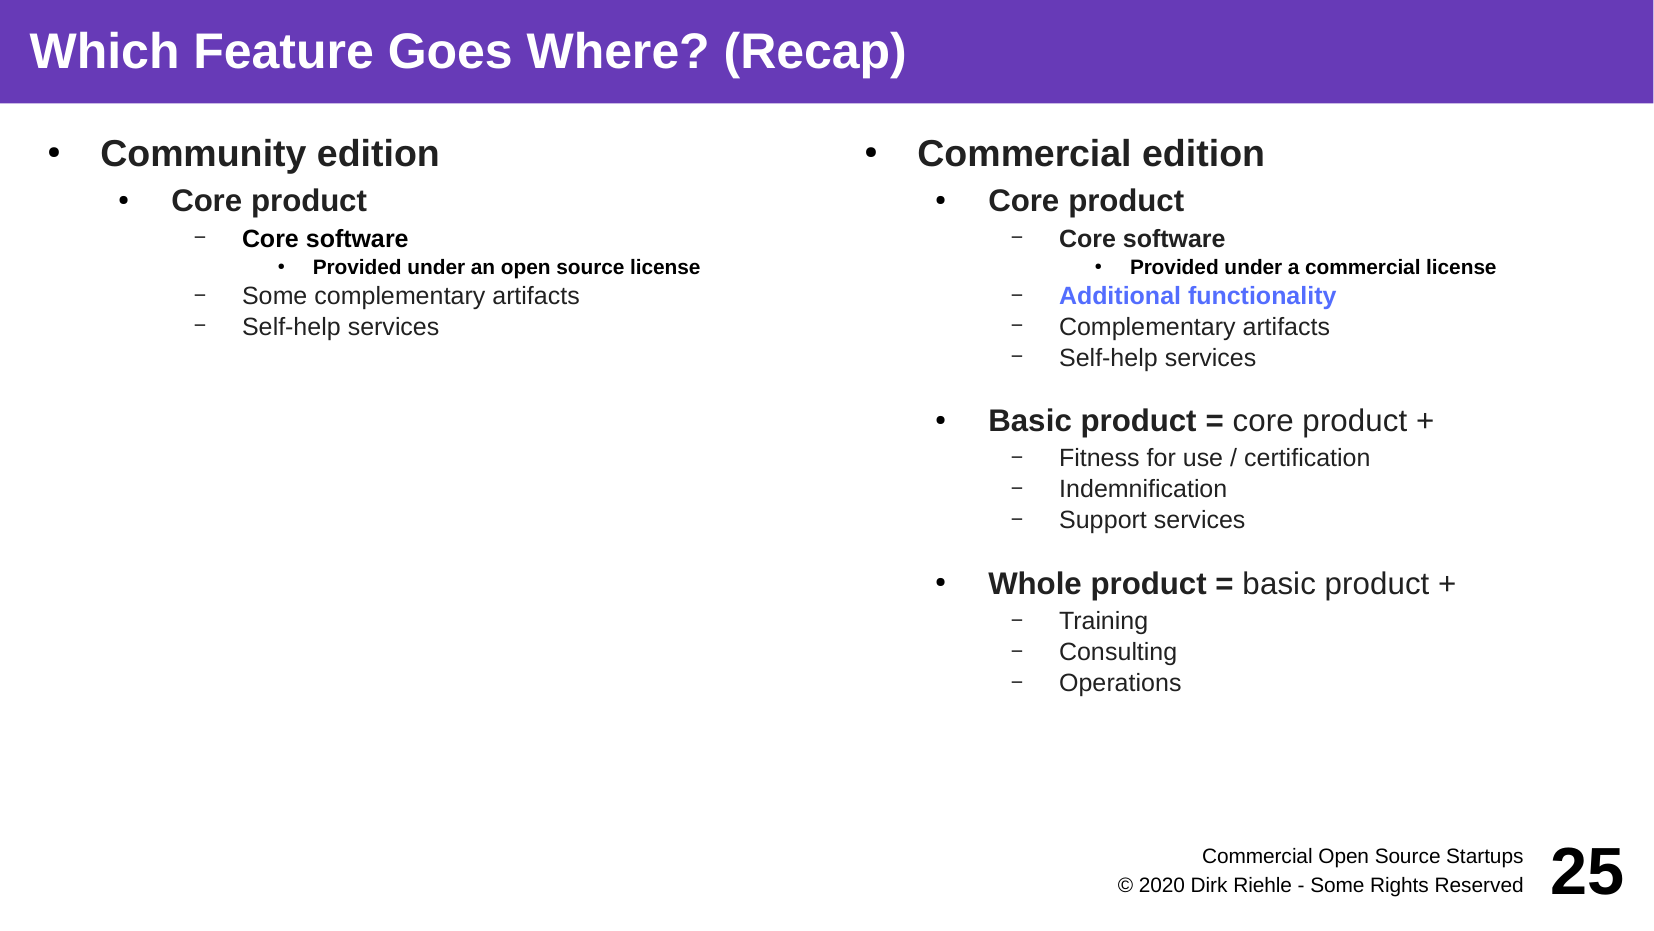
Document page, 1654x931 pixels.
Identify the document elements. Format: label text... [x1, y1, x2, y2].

title Which Feature Goes Where? (Recap) [0, 0, 1654, 104]
list Commercial edition Core product Core software Provided under a commercial license Additional functionality Complementary artifacts Self-help services Basic product = core product + Fitness for use / certification Indemnification Support services Whole product = basic product + Training Consulting Operations [846, 132, 1625, 813]
list Community edition Core product Core software Provided under an open source license Some complementary artifacts Self-help services [29, 132, 808, 813]
